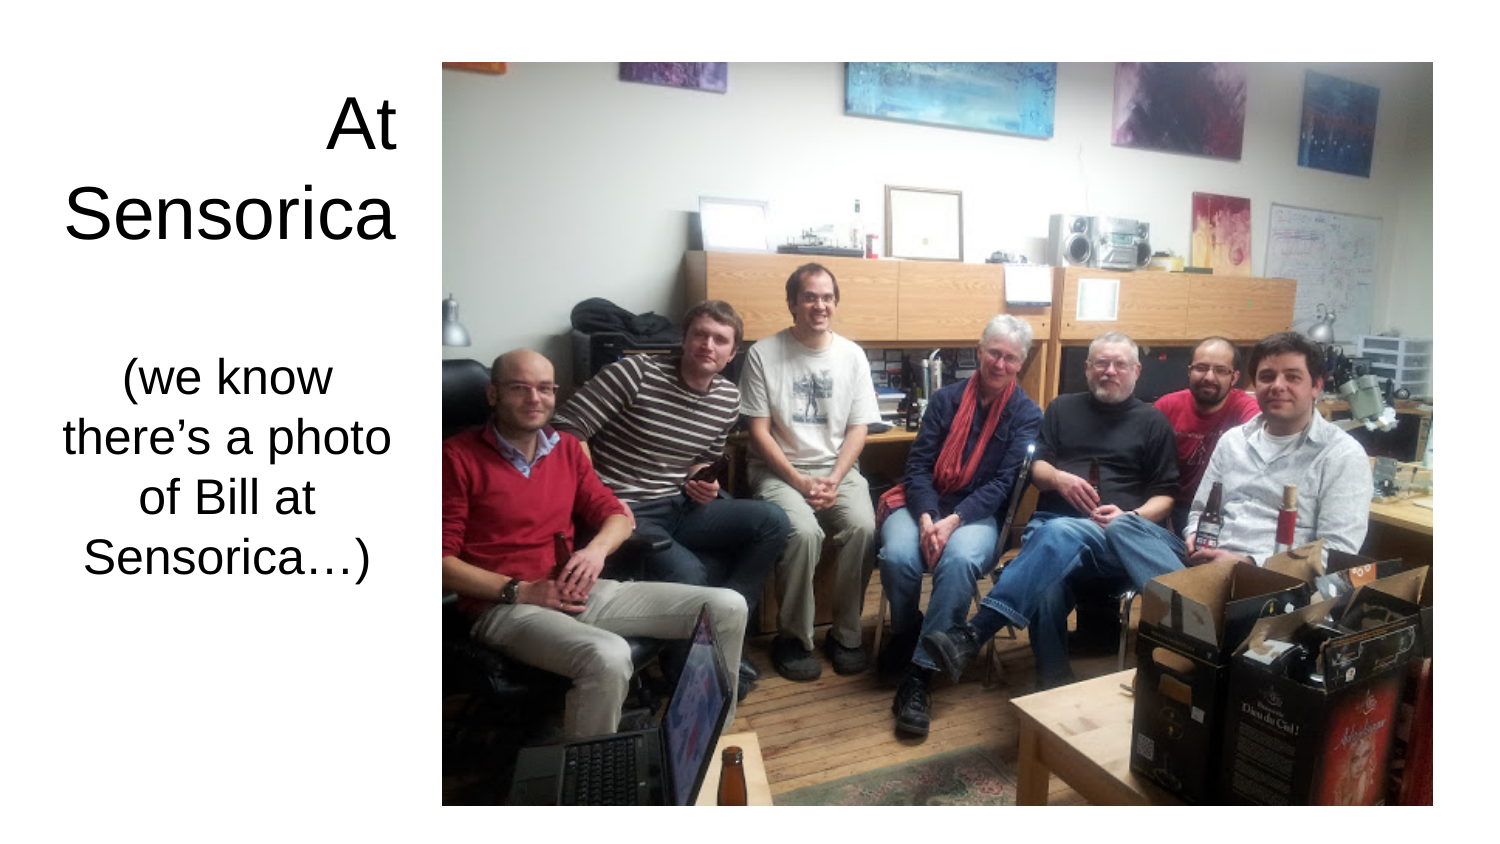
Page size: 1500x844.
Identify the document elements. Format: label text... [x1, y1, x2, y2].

picture [442, 62, 1433, 806]
text_box At Sensorica (we know there’s a photo of Bill at Sensorica…) [42, 59, 412, 779]
